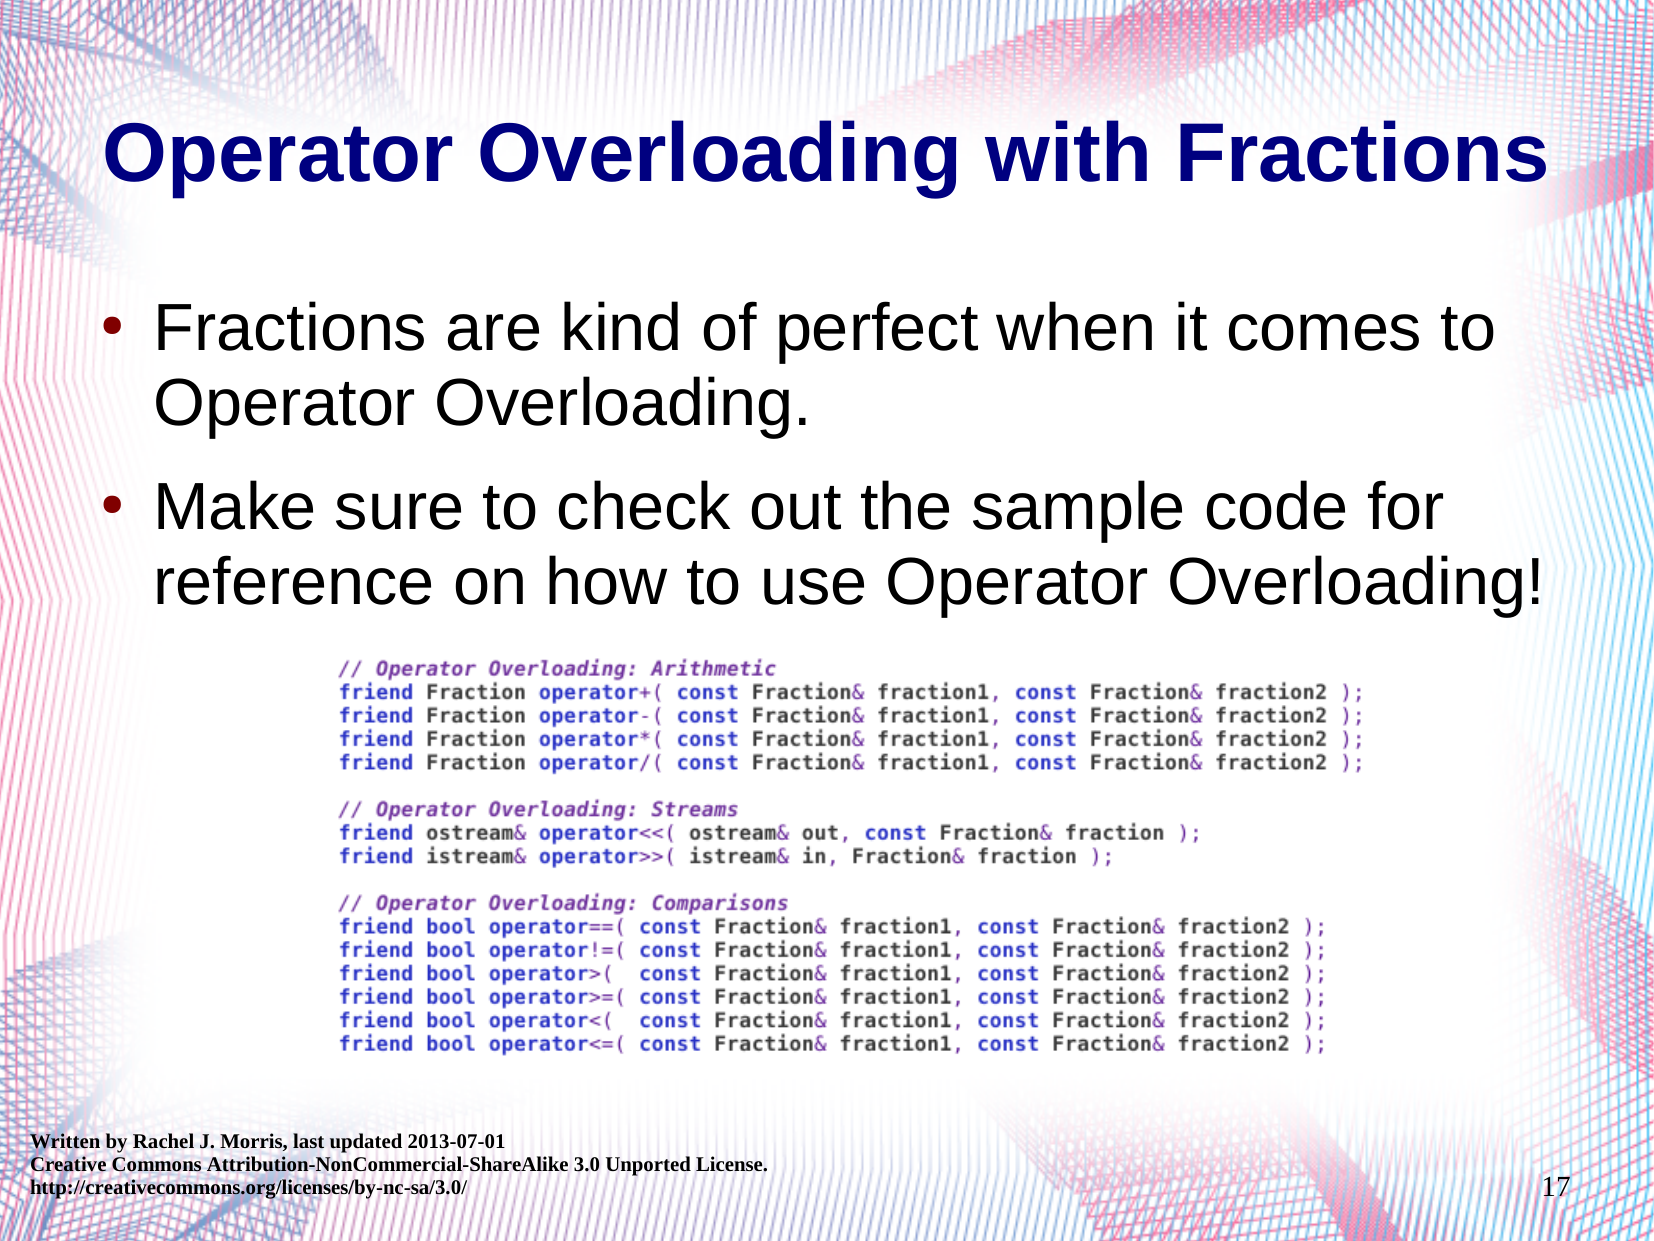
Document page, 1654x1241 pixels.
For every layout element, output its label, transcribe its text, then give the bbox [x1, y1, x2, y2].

title Operator Overloading with Fractions [82, 49, 1571, 257]
picture [0, 0, 1654, 1241]
list Fractions are kind of perfect when it comes to Operator Overloading. Make sure to check out the sample code for reference on how to use Operator Overloading! [82, 290, 1571, 1010]
